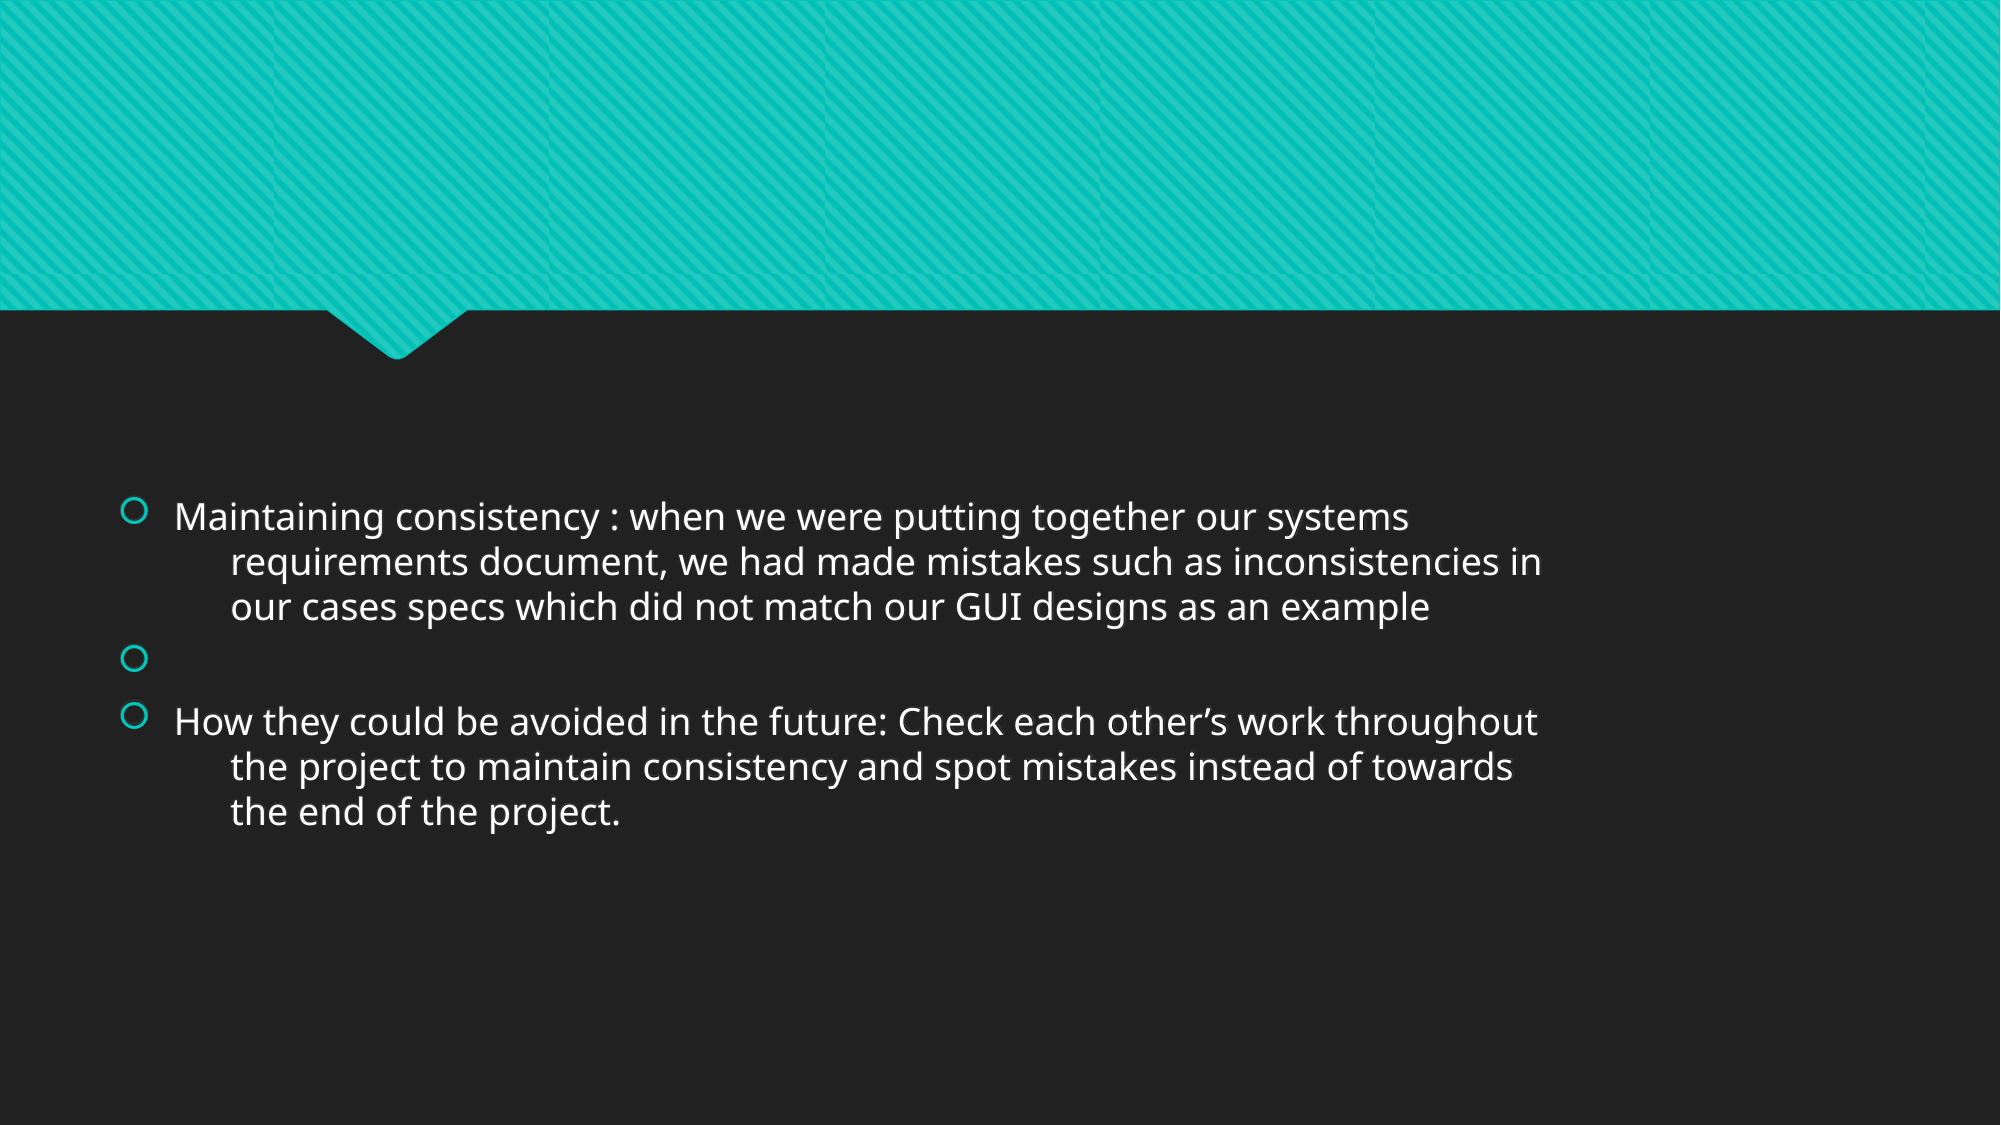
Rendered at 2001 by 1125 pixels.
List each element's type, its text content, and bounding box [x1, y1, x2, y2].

list Maintaining consistency : when we were putting together our systems requirements document, we had made mistakes such as inconsistencies in our cases specs which did not match our GUI designs as an example How they could be avoided in the future: Check each other’s work throughout the project to maintain consistency and spot mistakes instead of towards the end of the project. [102, 447, 1571, 994]
